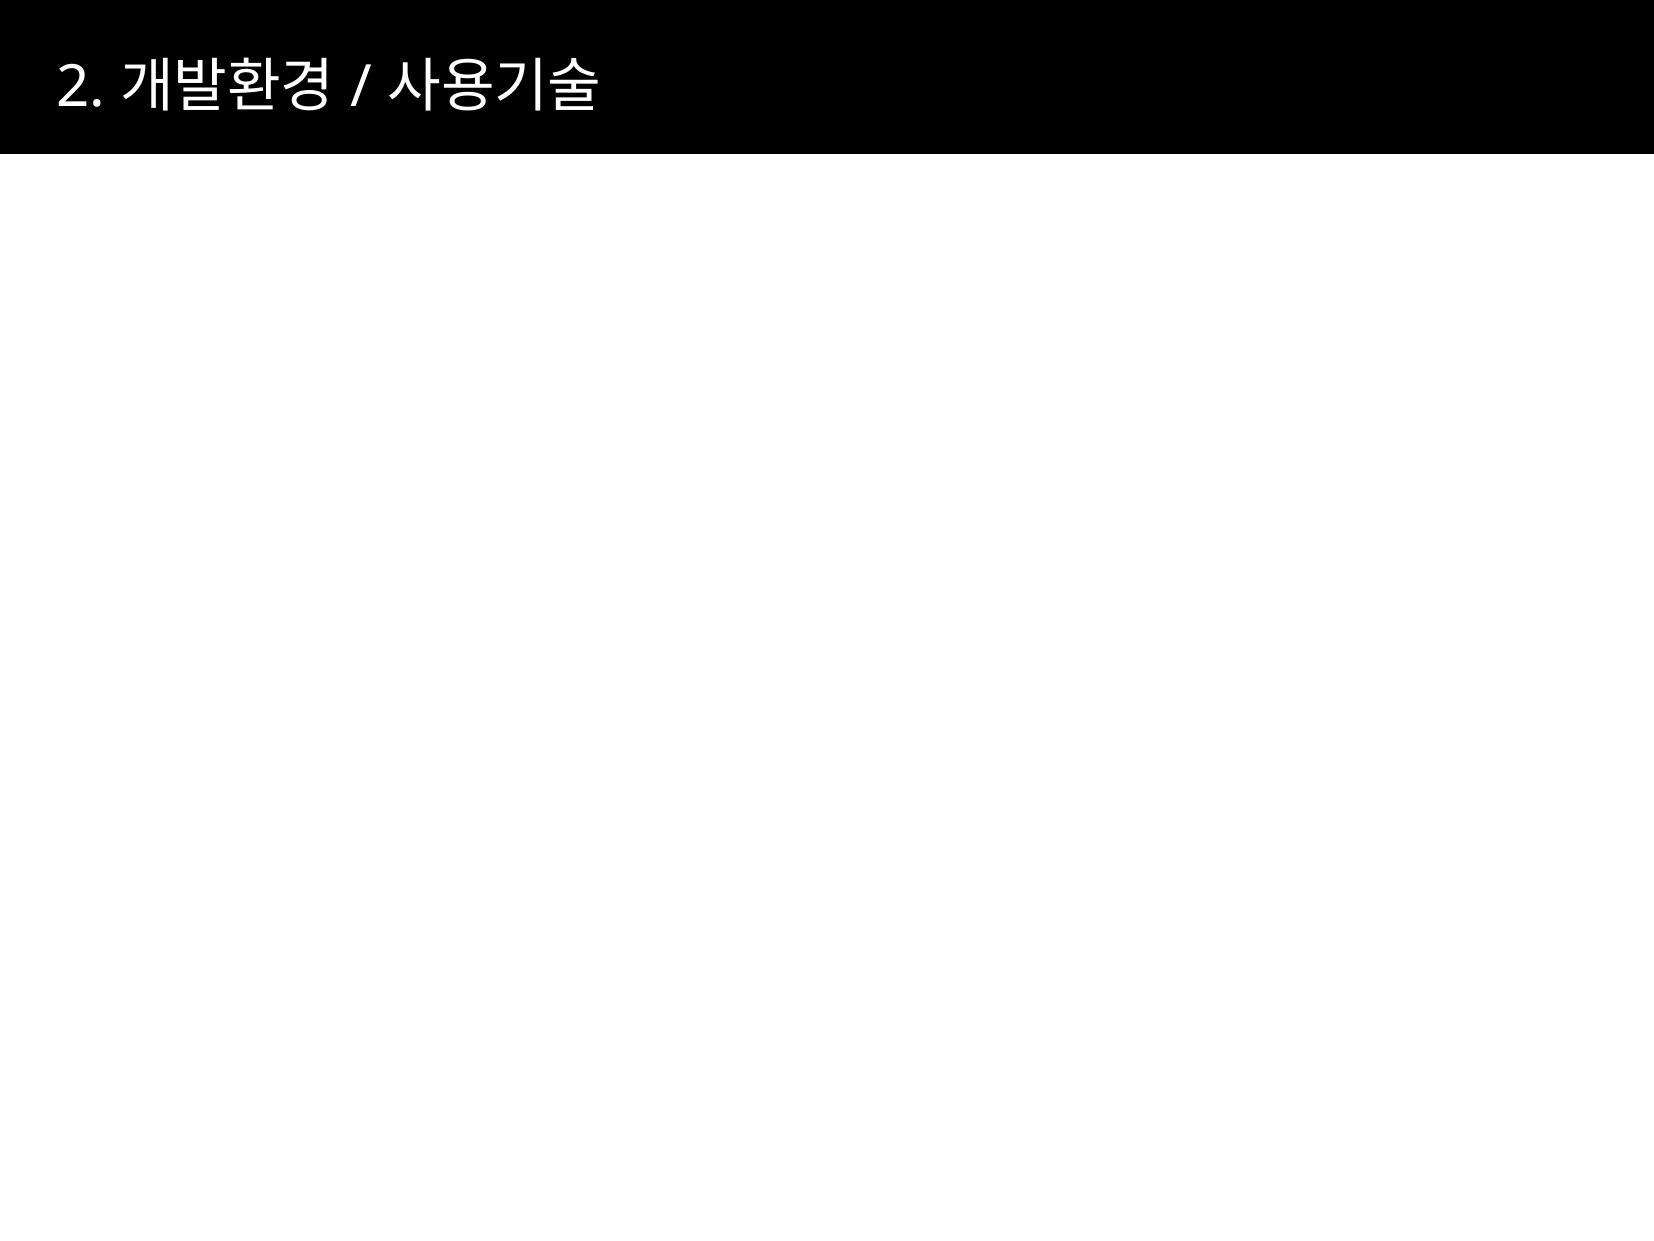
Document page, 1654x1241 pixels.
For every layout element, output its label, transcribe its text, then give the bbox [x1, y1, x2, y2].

text_box [0, 0, 1654, 154]
text_box 2. 개발환경 / 사용기술 [41, 31, 1004, 130]
